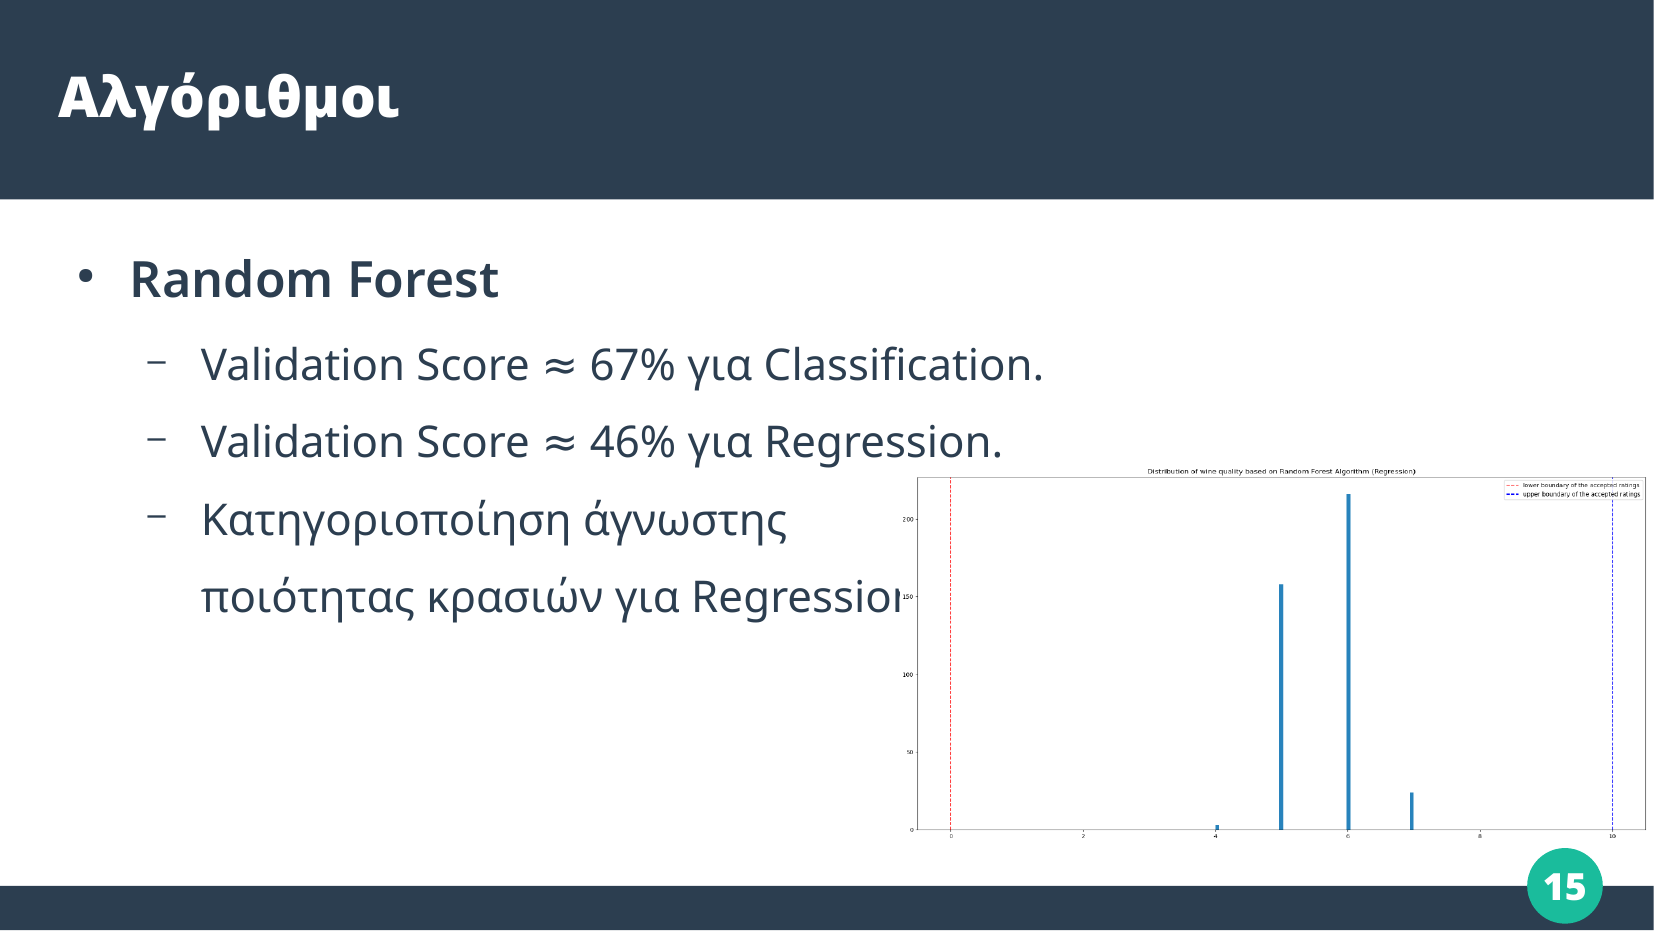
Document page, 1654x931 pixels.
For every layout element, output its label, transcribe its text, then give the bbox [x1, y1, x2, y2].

title Αλγόριθμοι [59, 37, 1595, 156]
picture [900, 468, 1649, 839]
list Random Forest Validation Score ≈ 67% για Classification. Validation Score ≈ 46% για Regression. Κατηγοριοποίηση άγνωστης ποιότητας κρασιών για Regression. [59, 243, 1595, 864]
